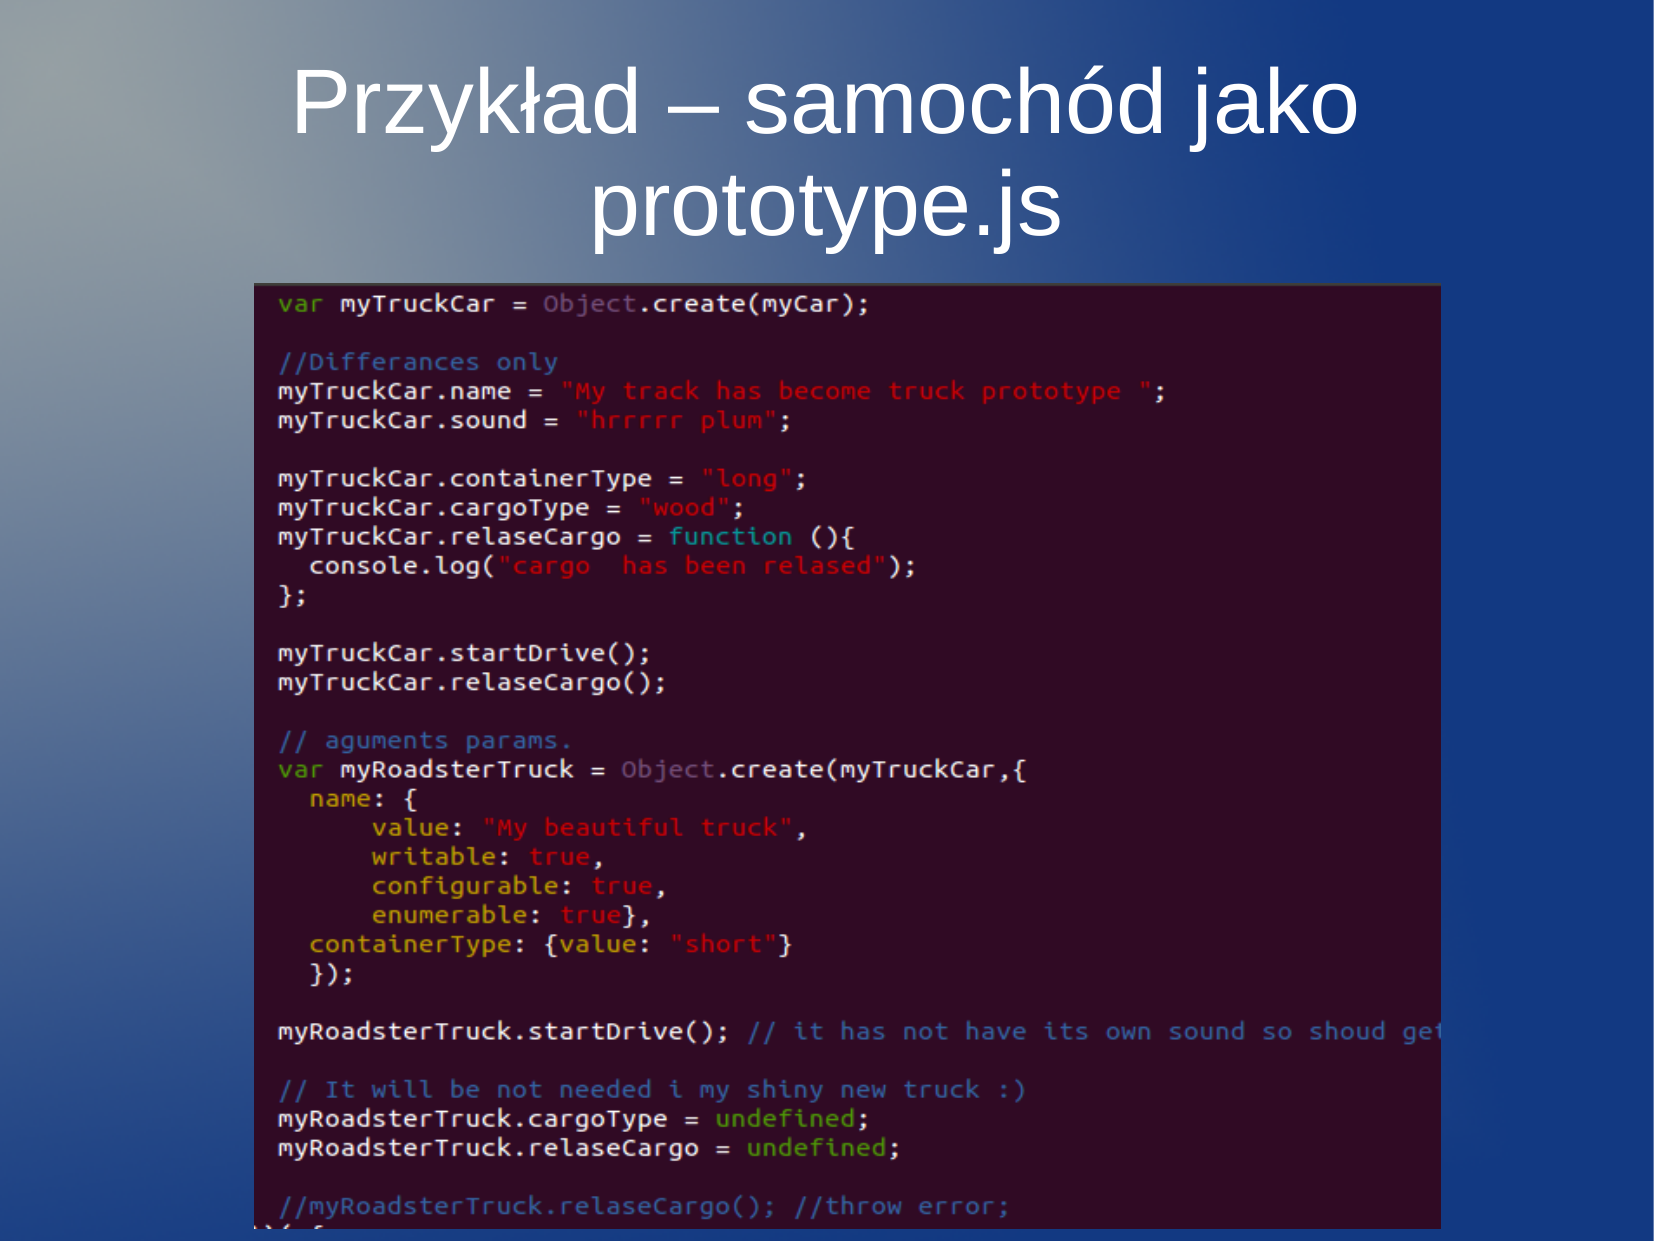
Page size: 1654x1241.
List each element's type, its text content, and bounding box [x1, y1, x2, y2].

title Przykład – samochód jako prototype.js [82, 49, 1571, 257]
picture [0, 0, 1654, 1241]
